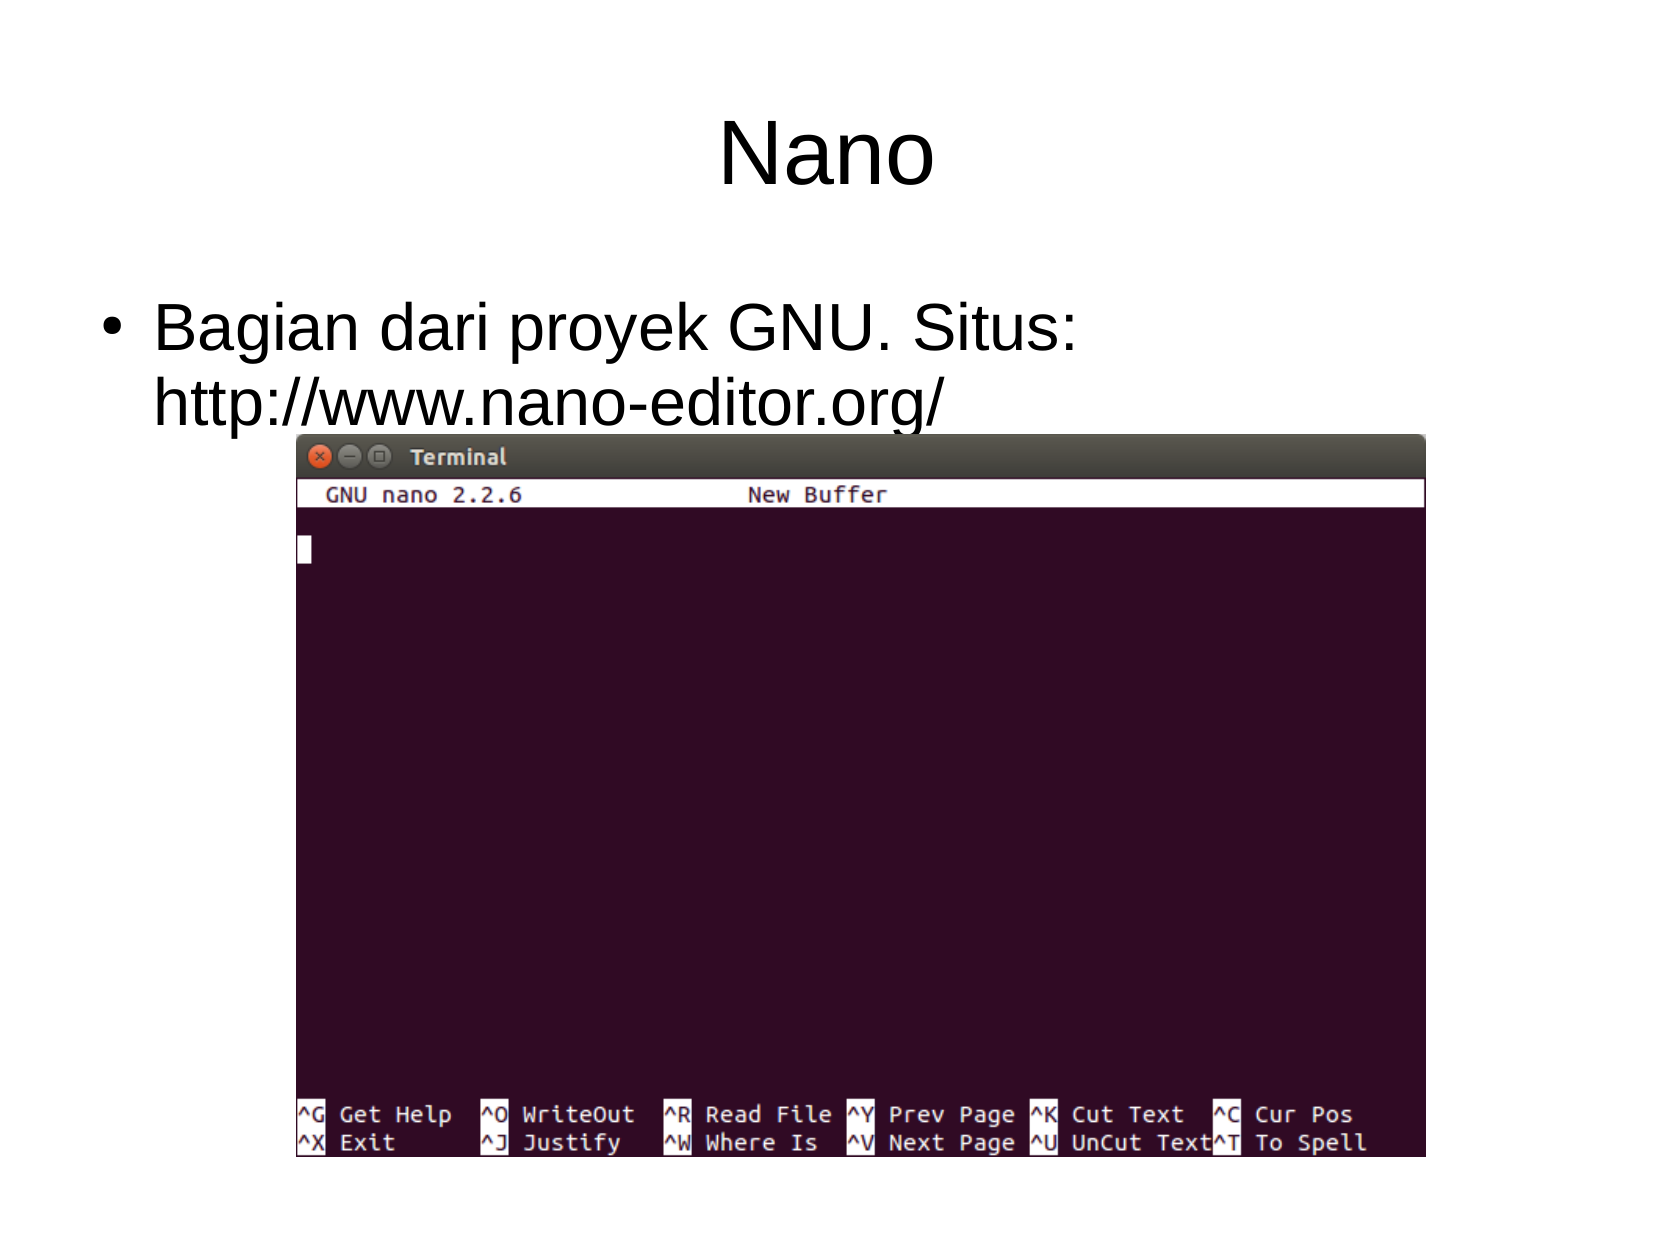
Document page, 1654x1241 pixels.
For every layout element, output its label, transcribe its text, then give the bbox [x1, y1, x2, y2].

title Nano [82, 49, 1571, 257]
picture [296, 434, 1426, 1157]
list Bagian dari proyek GNU. Situs: http://www.nano-editor.org/ [82, 290, 1571, 1010]
